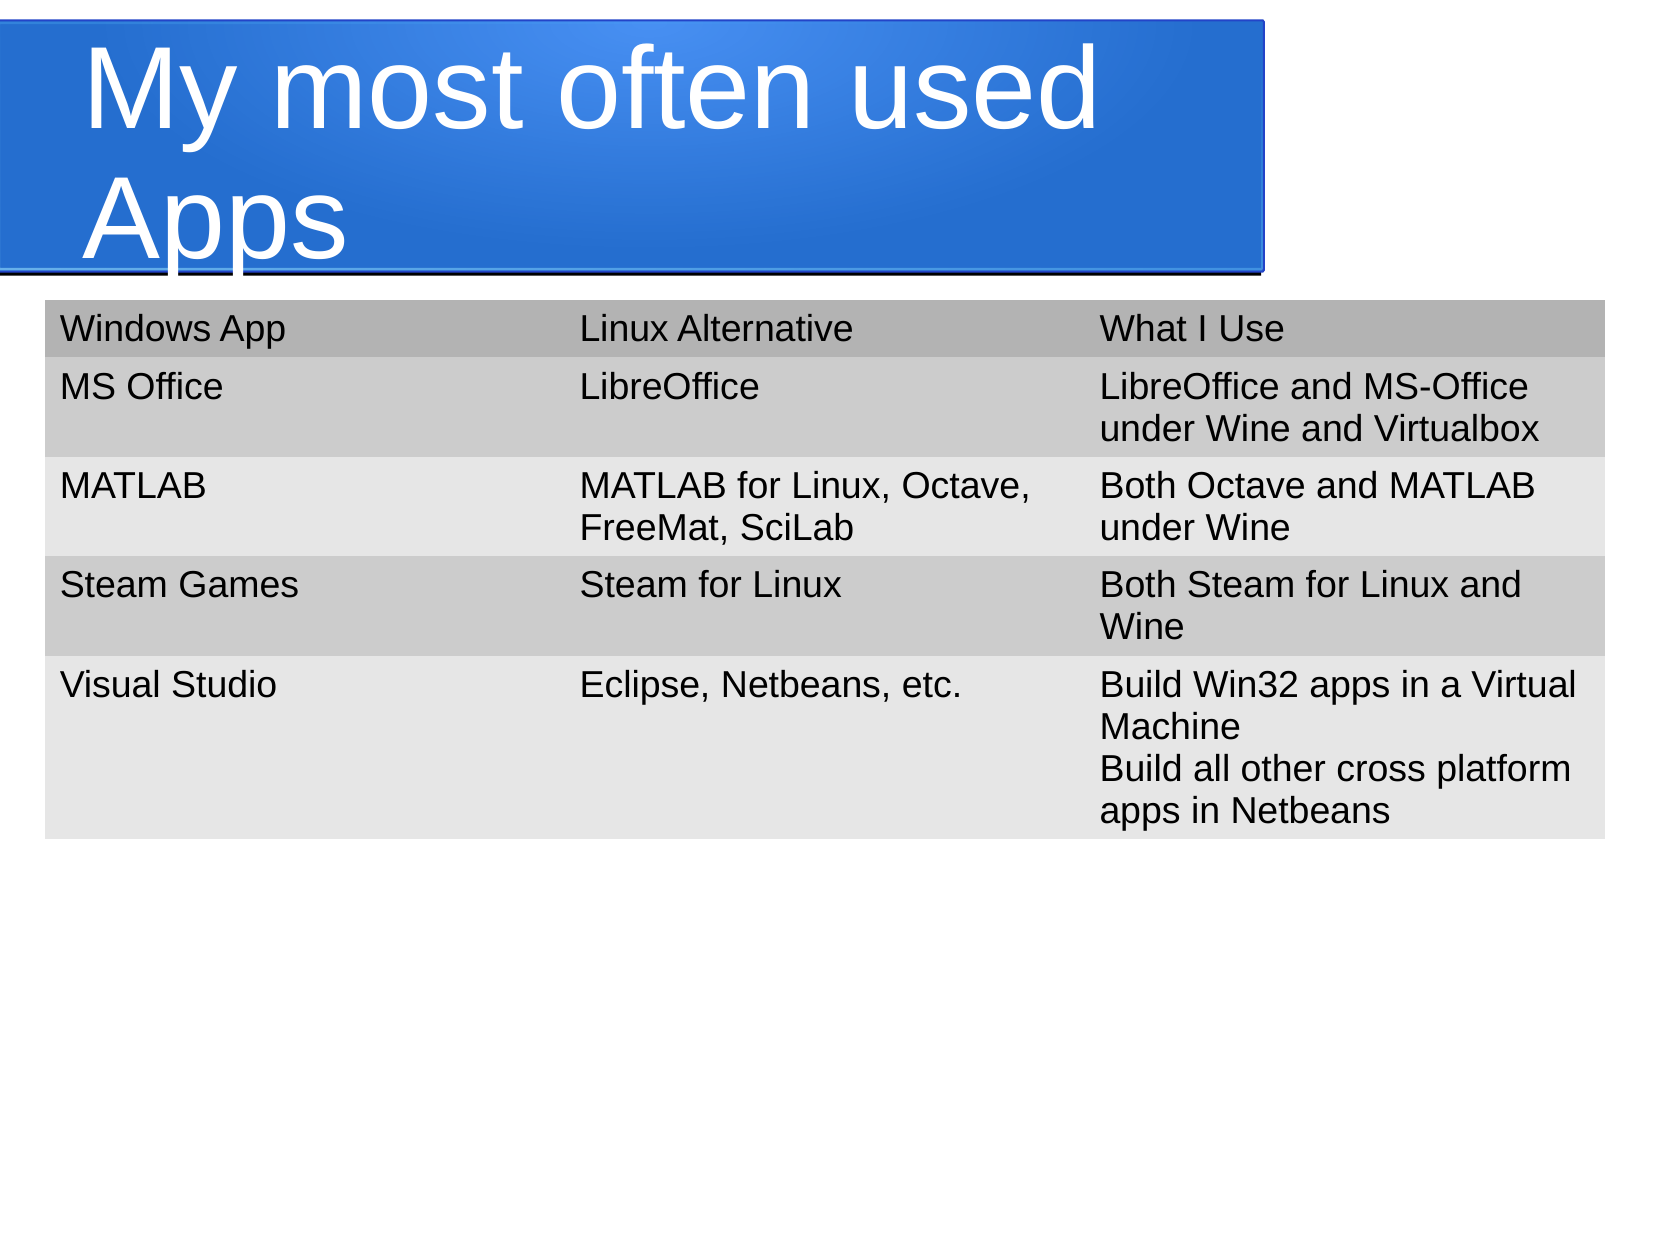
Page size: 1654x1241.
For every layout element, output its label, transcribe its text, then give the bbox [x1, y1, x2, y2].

table_header Linux Alternative [565, 300, 1085, 357]
table_cell LibreOffice and MS-Office under Wine and Virtualbox [1085, 357, 1605, 457]
table_cell Eclipse, Netbeans, etc. [565, 656, 1085, 839]
title My most often used Apps [82, 22, 1250, 284]
table_cell Build Win32 apps in a Virtual Machine Build all other cross platform apps in Netbeans [1085, 656, 1605, 839]
table_cell LibreOffice [565, 357, 1085, 457]
table_cell MATLAB [45, 457, 565, 556]
table_cell MATLAB for Linux, Octave, FreeMat, SciLab [565, 457, 1085, 556]
table_cell Visual Studio [45, 656, 565, 839]
table_cell Steam Games [45, 556, 565, 656]
table_header What I Use [1085, 300, 1605, 357]
table_header Windows App [45, 300, 565, 357]
table_cell Both Octave and MATLAB under Wine [1085, 457, 1605, 556]
table_cell MS Office [45, 357, 565, 457]
table_cell Both Steam for Linux and Wine [1085, 556, 1605, 656]
table_cell Steam for Linux [565, 556, 1085, 656]
